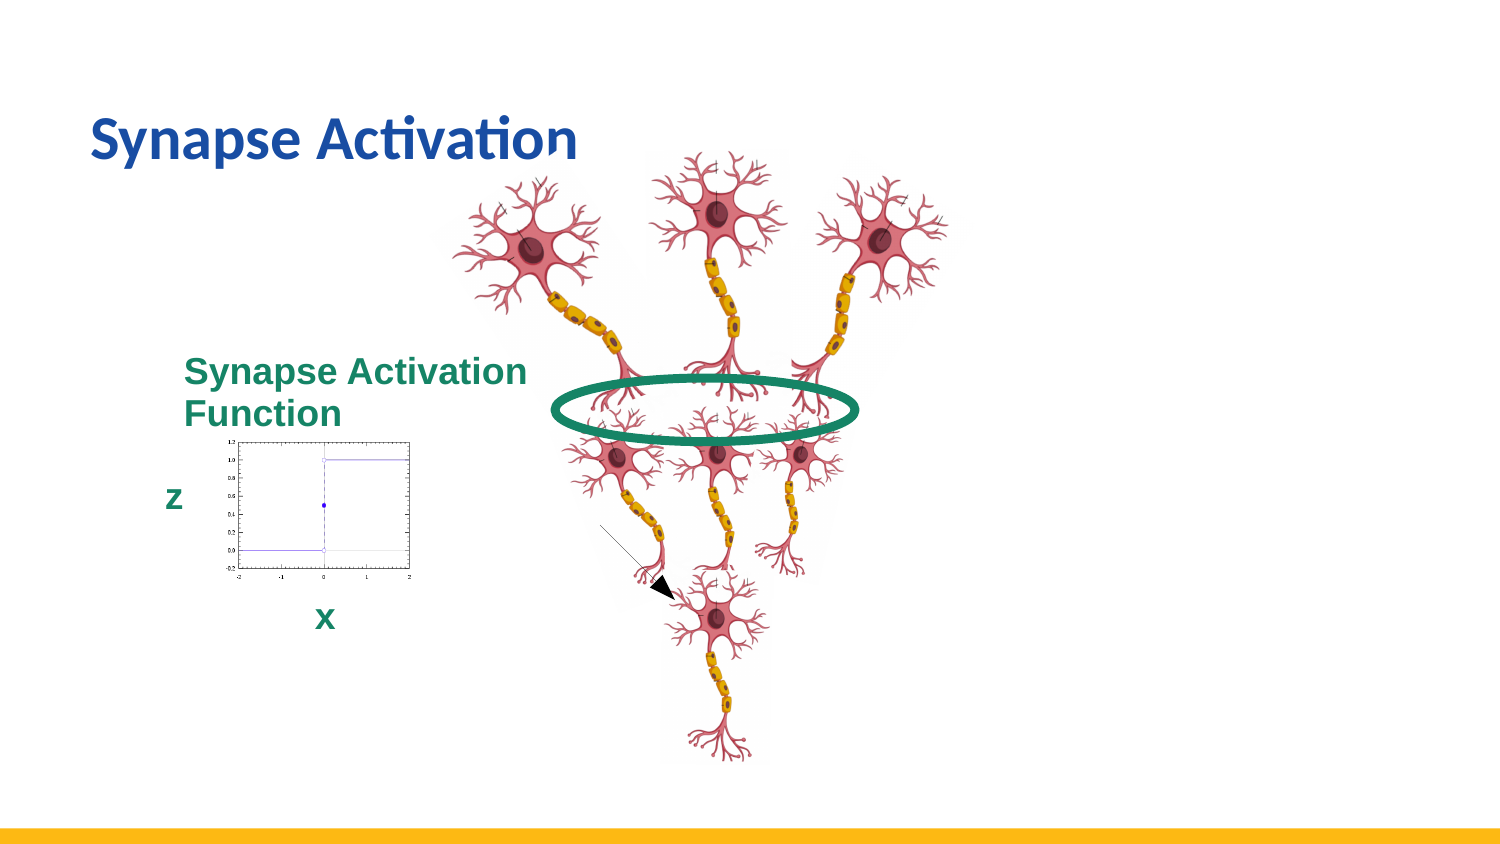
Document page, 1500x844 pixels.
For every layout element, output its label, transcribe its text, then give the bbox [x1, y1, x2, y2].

picture [550, 413, 856, 766]
picture [219, 434, 421, 586]
text_box z [150, 468, 199, 526]
picture [429, 150, 975, 415]
text_box Synapse Activation Function [169, 342, 550, 442]
text_box x [300, 588, 351, 646]
picture [560, 383, 850, 437]
title Synapse Activation [75, 13, 1425, 211]
